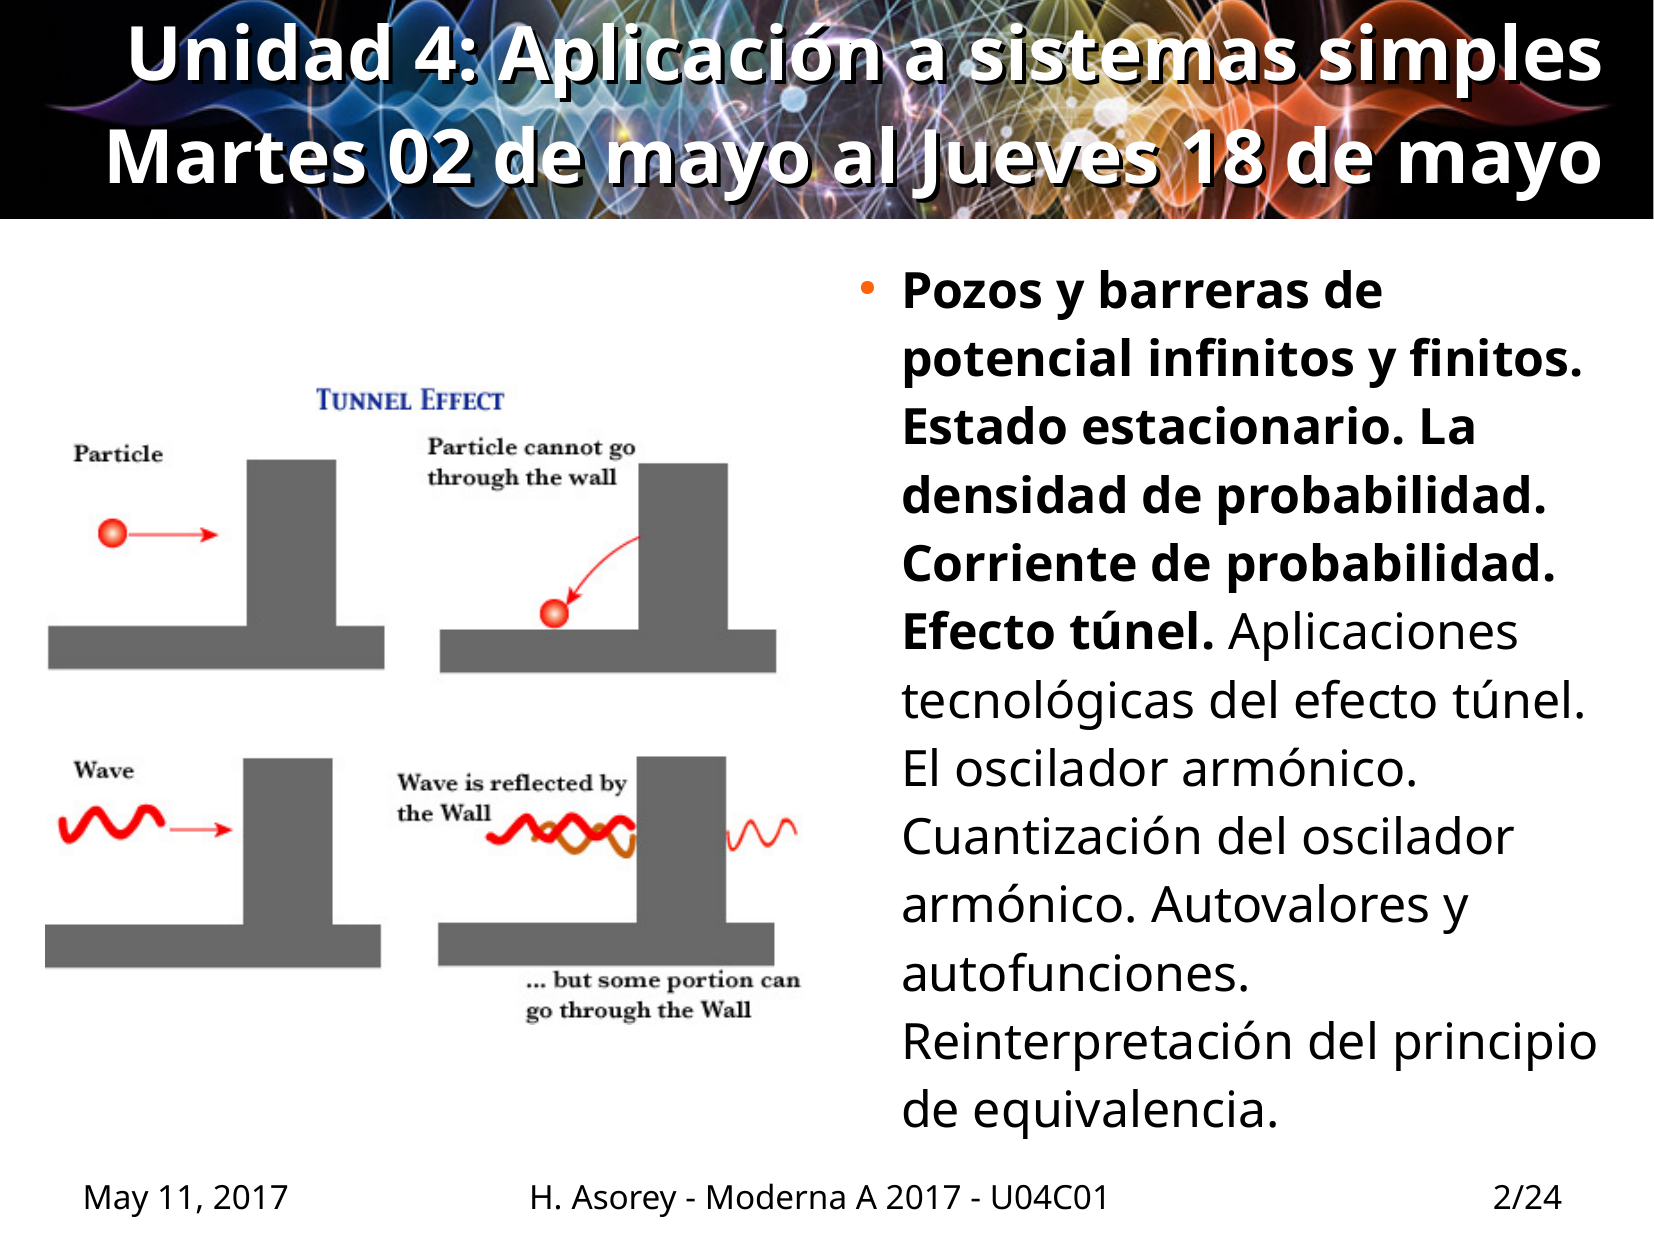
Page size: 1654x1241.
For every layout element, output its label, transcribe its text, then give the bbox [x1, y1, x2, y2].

picture [45, 385, 807, 1025]
list Pozos y barreras de potencial infinitos y finitos. Estado estacionario. La densidad de probabilidad. Corriente de probabilidad. Efecto túnel. Aplicaciones tecnológicas del efecto túnel. El oscilador armónico. Cuantización del oscilador armónico. Autovalores y autofunciones. Reinterpretación del principio de equivalencia. [844, 255, 1606, 1156]
picture [0, 0, 1654, 219]
title Unidad 4: Aplicación a sistemas simples Martes 02 de mayo al Jueves 18 de mayo [45, 11, 1606, 195]
